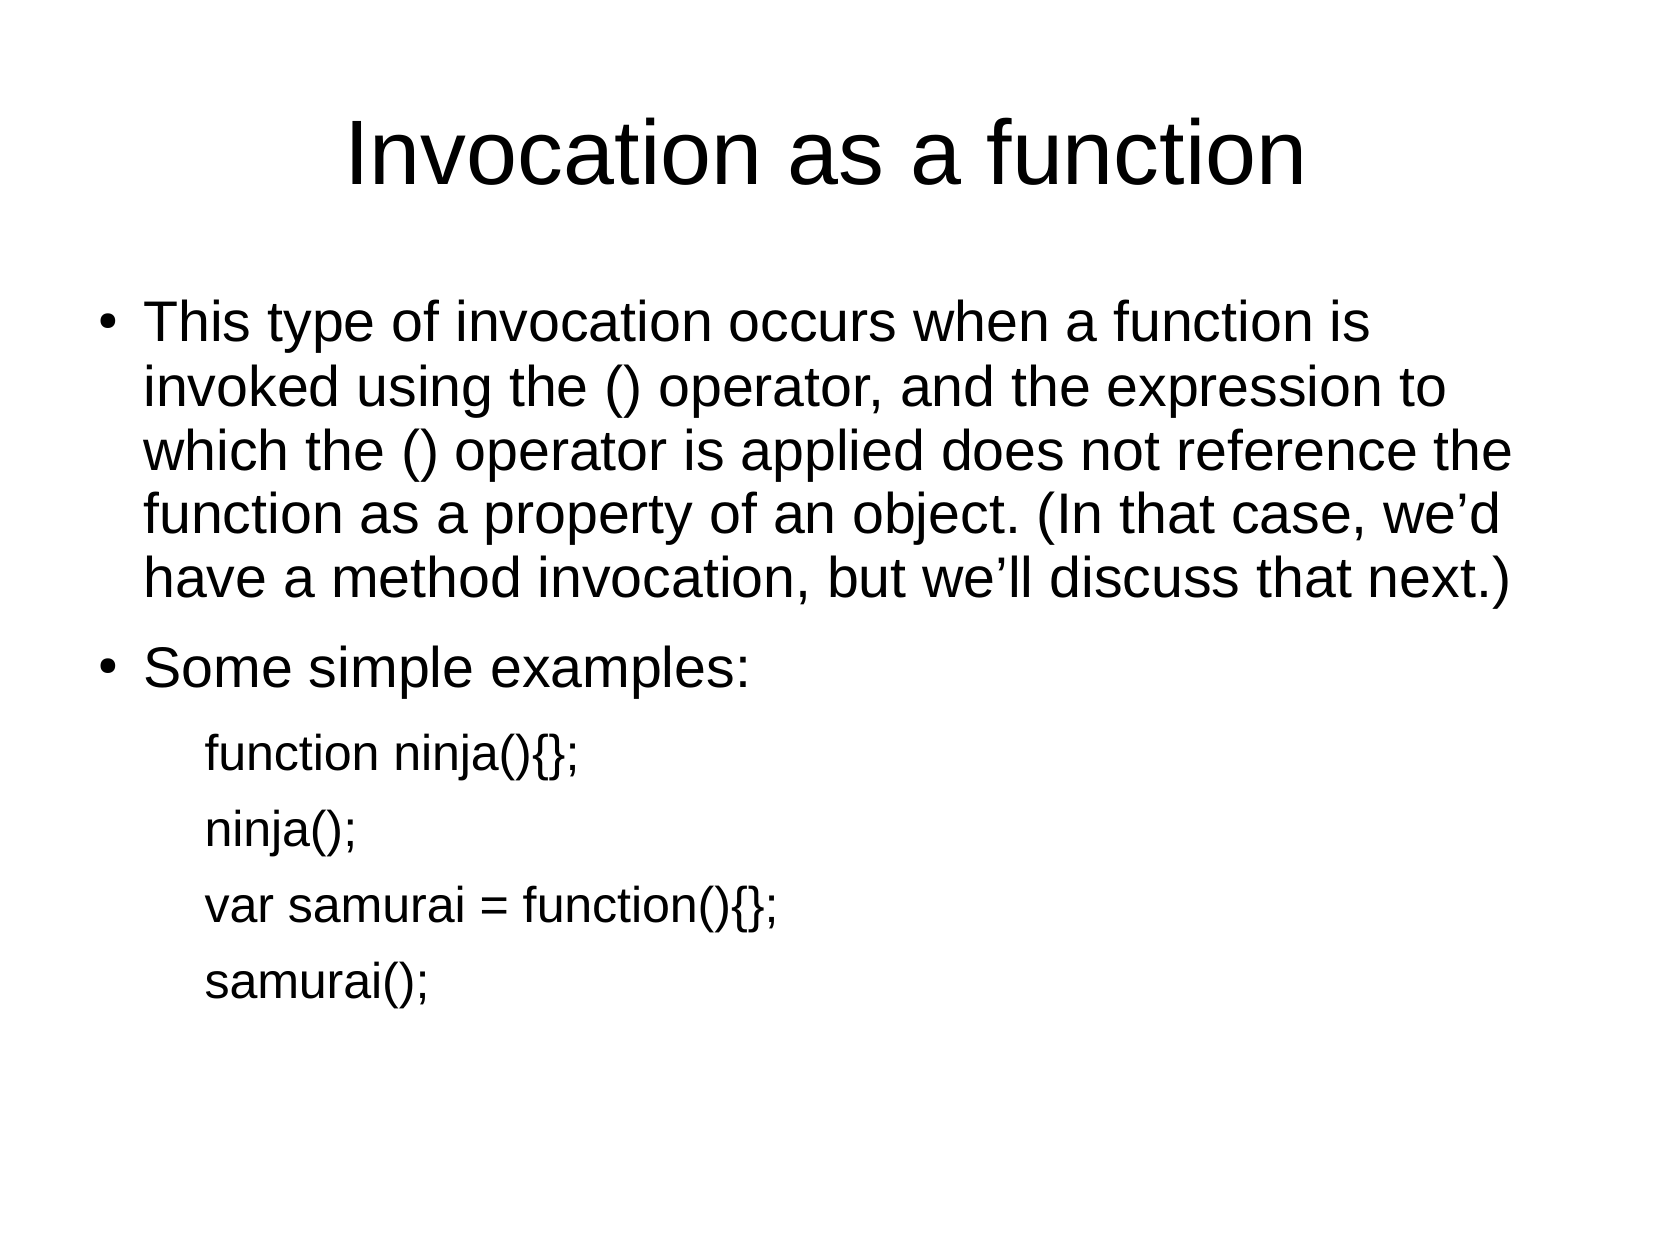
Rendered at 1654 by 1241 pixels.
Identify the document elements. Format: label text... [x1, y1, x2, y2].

title Invocation as a function [82, 49, 1571, 257]
list This type of invocation occurs when a function is invoked using the () operator, and the expression to which the () operator is applied does not reference the function as a property of an object. (In that case, we’d have a method invocation, but we’ll discuss that next.) Some simple examples: function ninja(){}; ninja(); var samurai = function(){}; samurai(); [82, 290, 1571, 1010]
